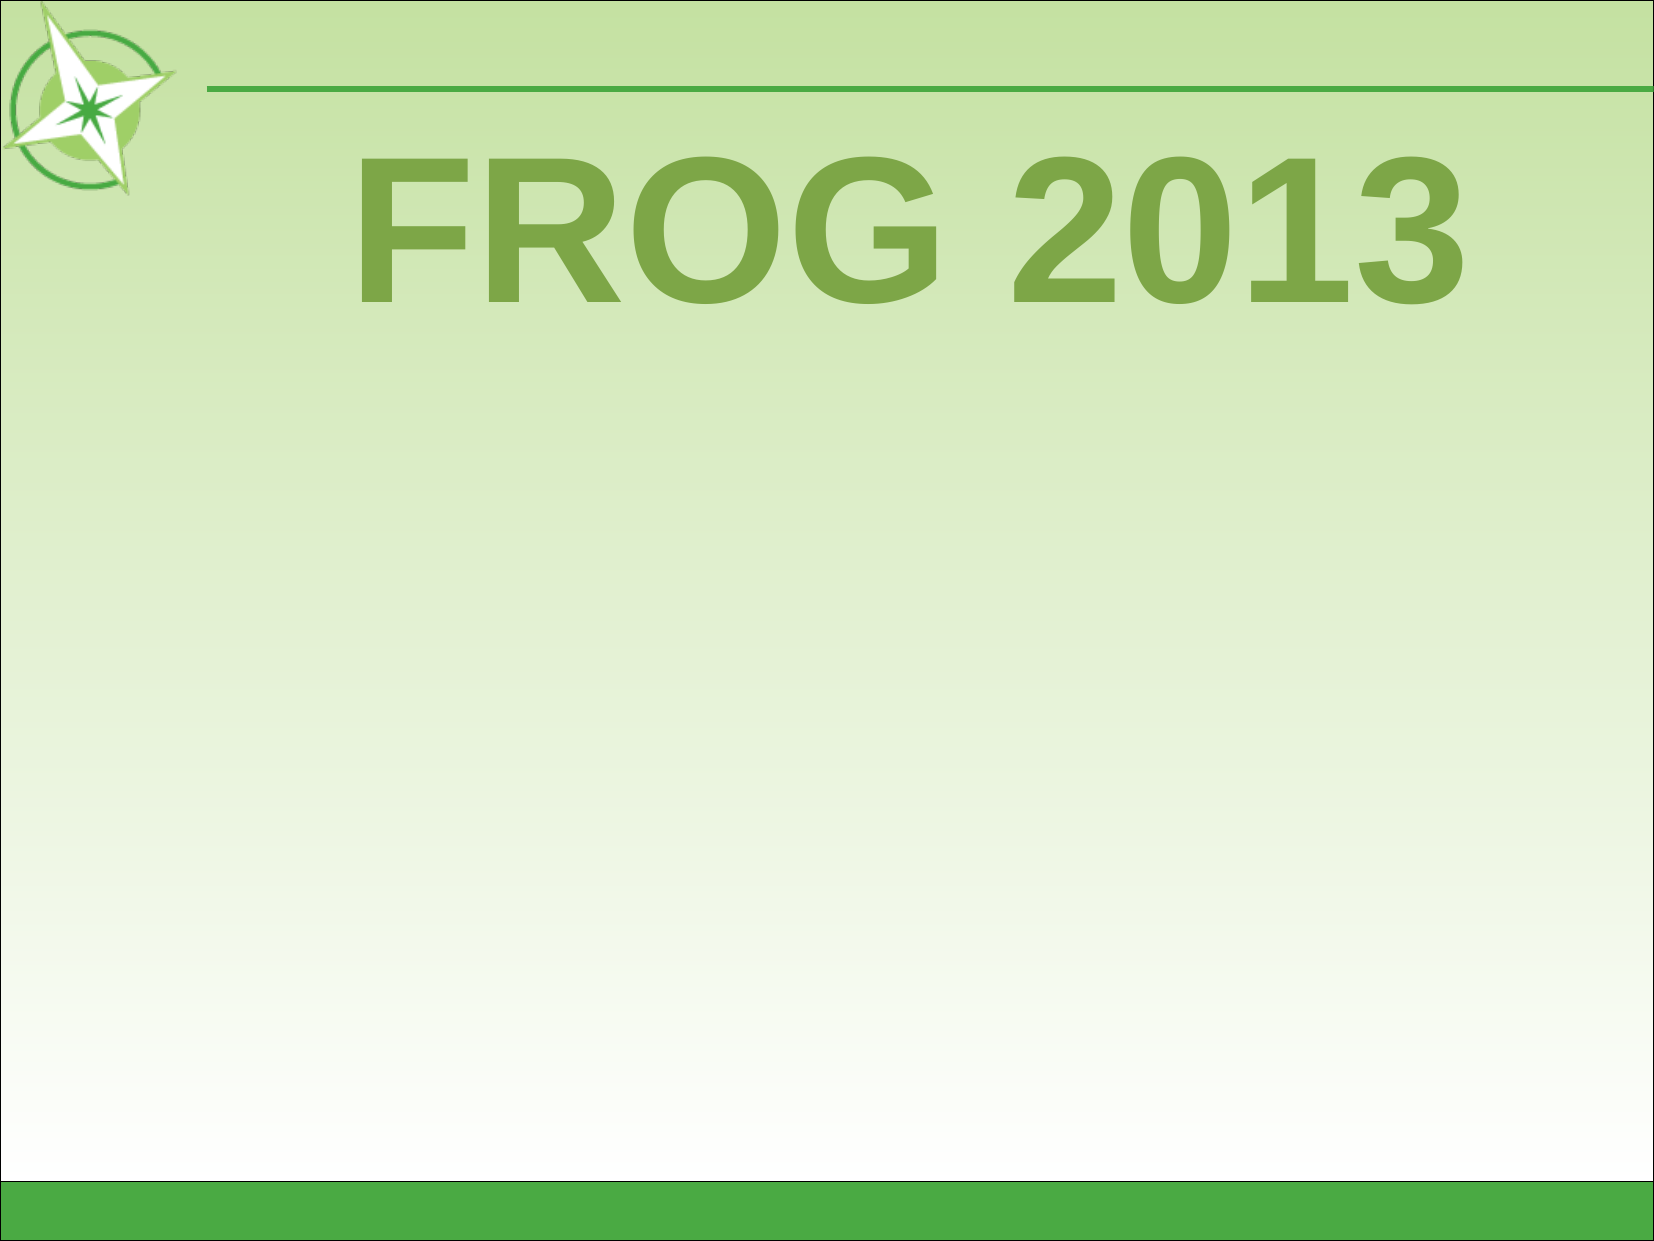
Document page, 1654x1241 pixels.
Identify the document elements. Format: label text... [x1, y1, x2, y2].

picture [2, 0, 178, 197]
subtitle FROG 2013 [165, 2, 1654, 1109]
